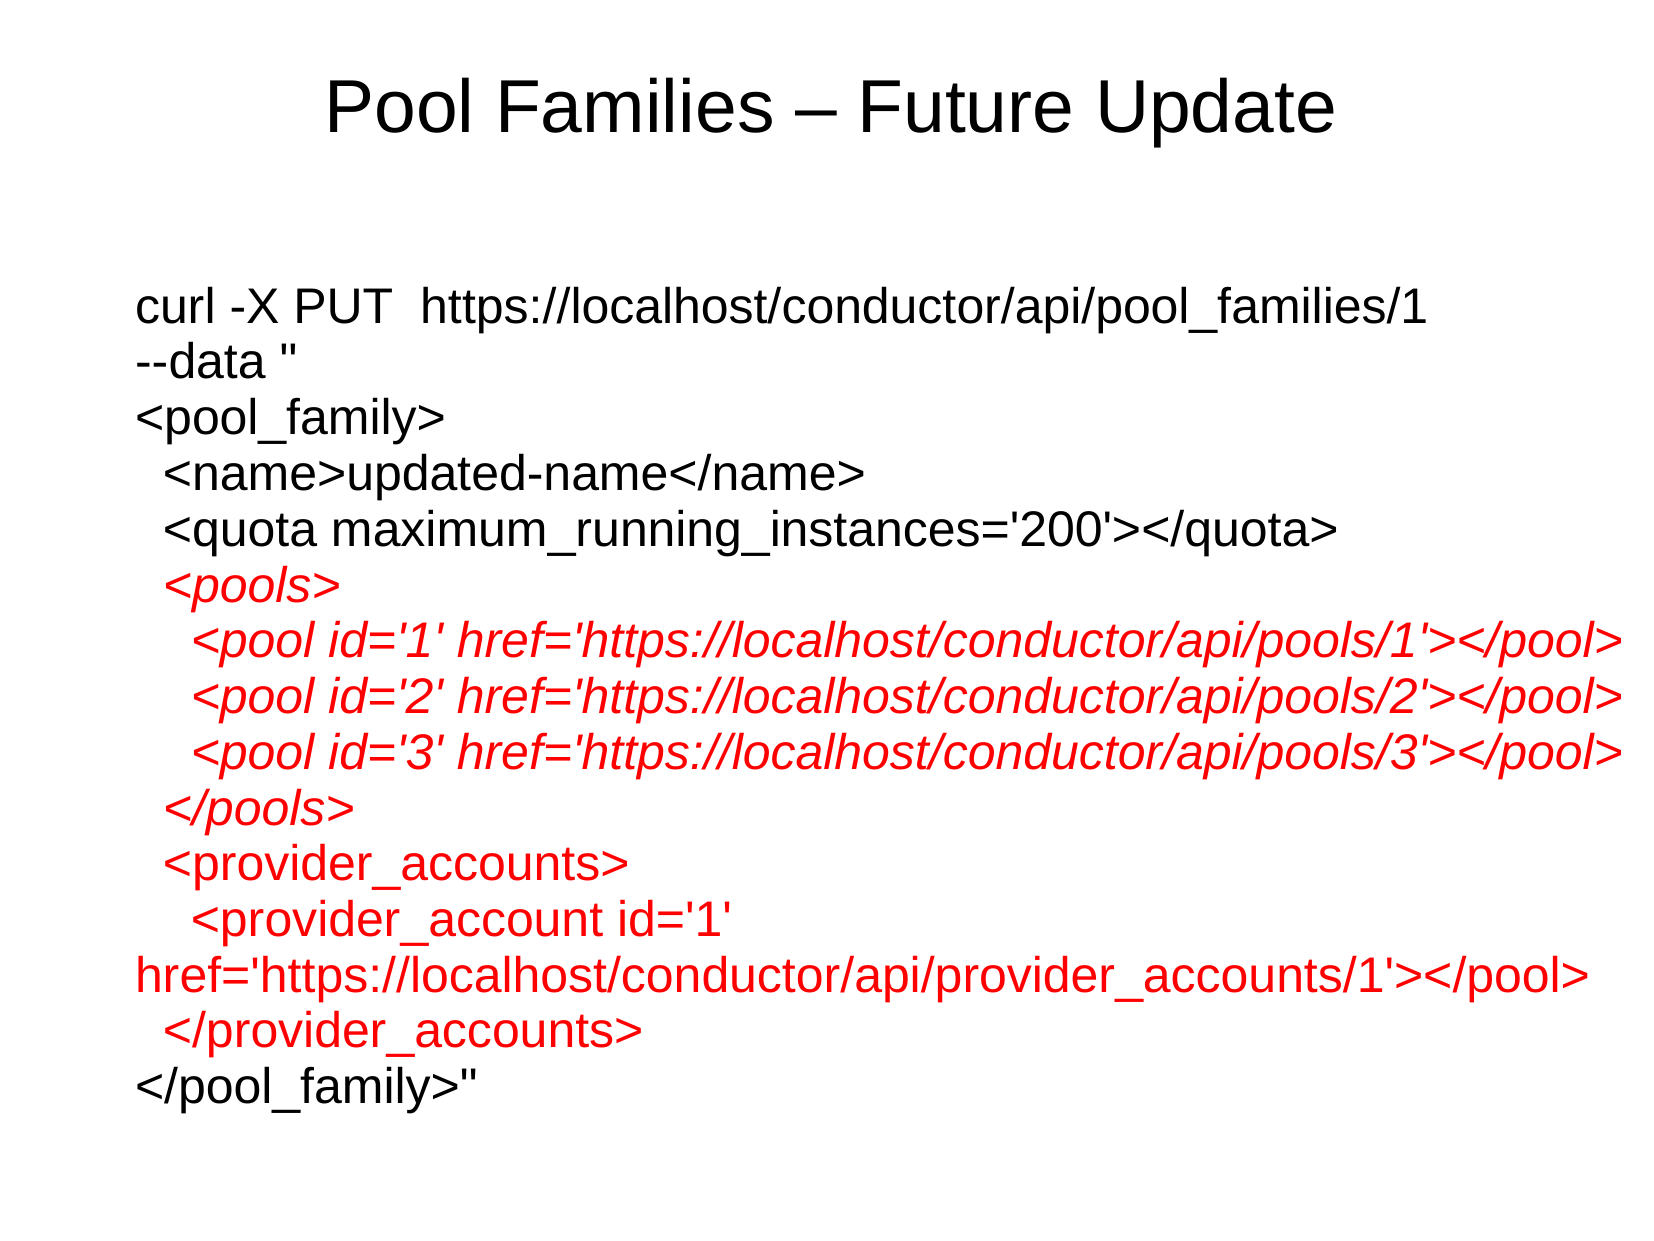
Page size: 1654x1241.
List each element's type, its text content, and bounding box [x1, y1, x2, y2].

title Pool Families – Future Update [86, 2, 1576, 211]
subtitle curl -X PUT https://localhost/conductor/api/pool_families/1 --data " <pool_family> <name>updated-name</name> <quota maximum_running_instances='200'></quota> <pools> <pool id='1' href='https://localhost/conductor/api/pools/1'></pool> <pool id='2' href='https://localhost/conductor/api/pools/2'></pool> <pool id='3' href='https://localhost/conductor/api/pools/3'></pool> </pools> <provider_accounts> <provider_account id='1' href='https://localhost/conductor/api/provider_accounts/1'></pool> </provider_accounts> </pool_family>" [134, 277, 1654, 1171]
